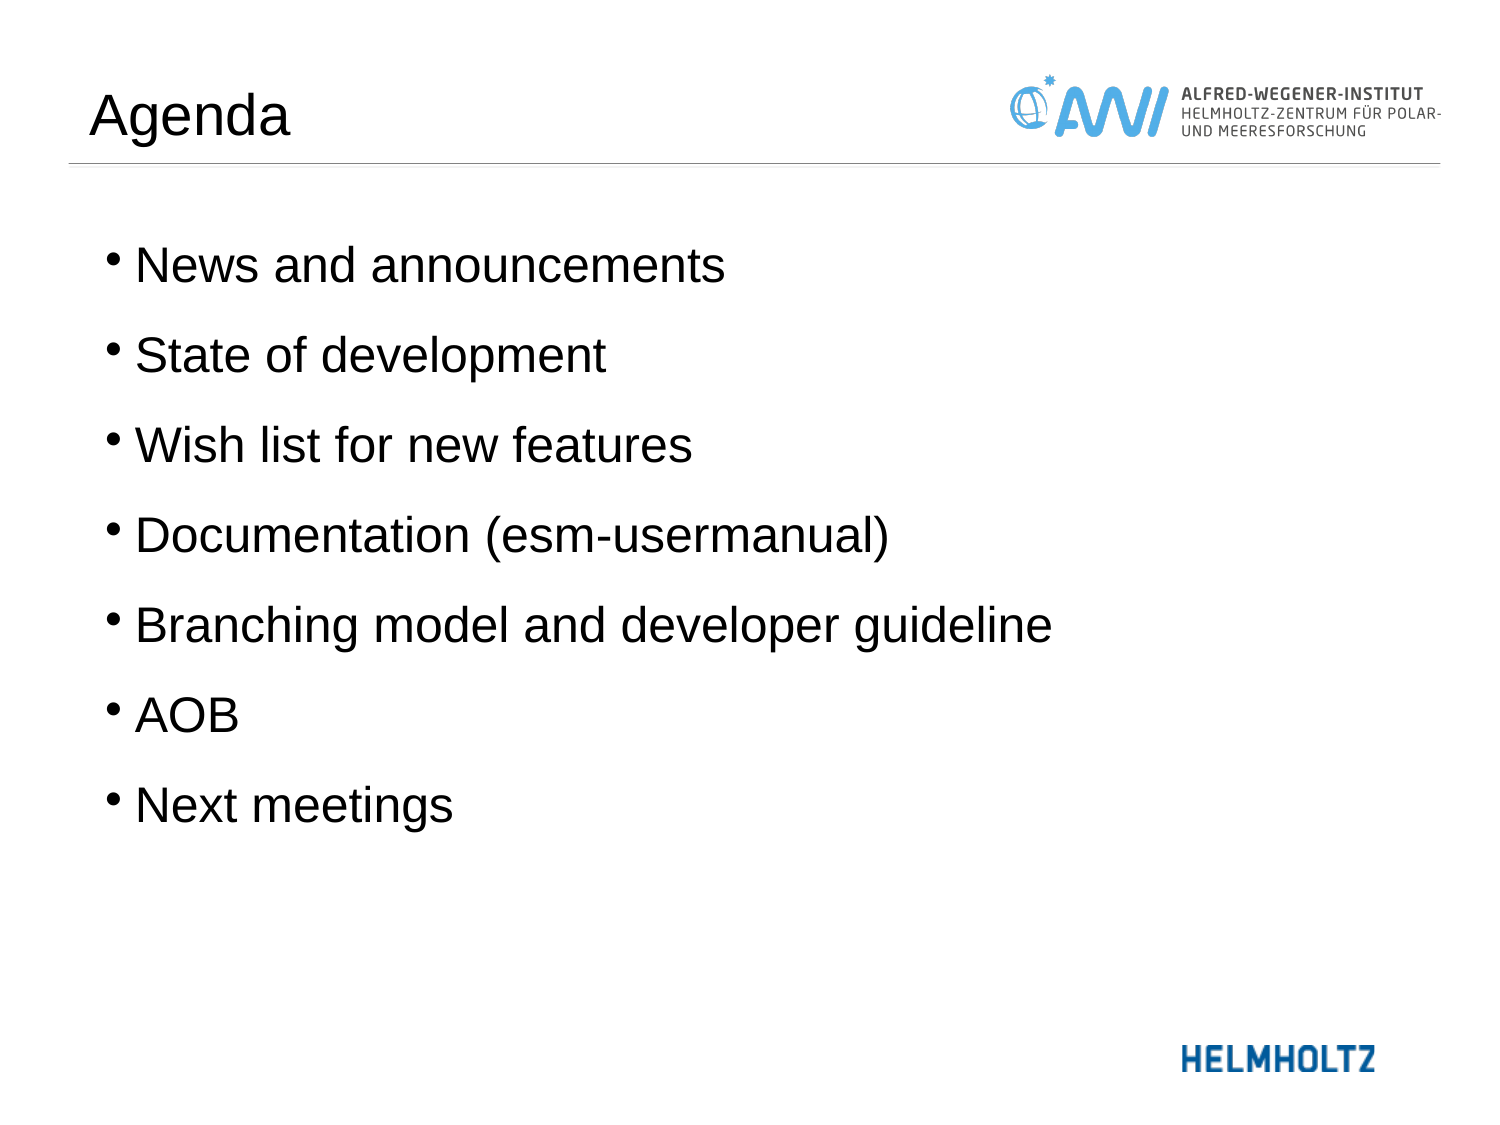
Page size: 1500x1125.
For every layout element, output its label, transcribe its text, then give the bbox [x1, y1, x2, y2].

text_box News and announcements State of development Wish list for new features Documentation (esm-usermanual) Branching model and developer guideline AOB Next meetings [90, 194, 1425, 768]
text_box Agenda [75, 70, 855, 150]
picture [1010, 74, 1441, 137]
